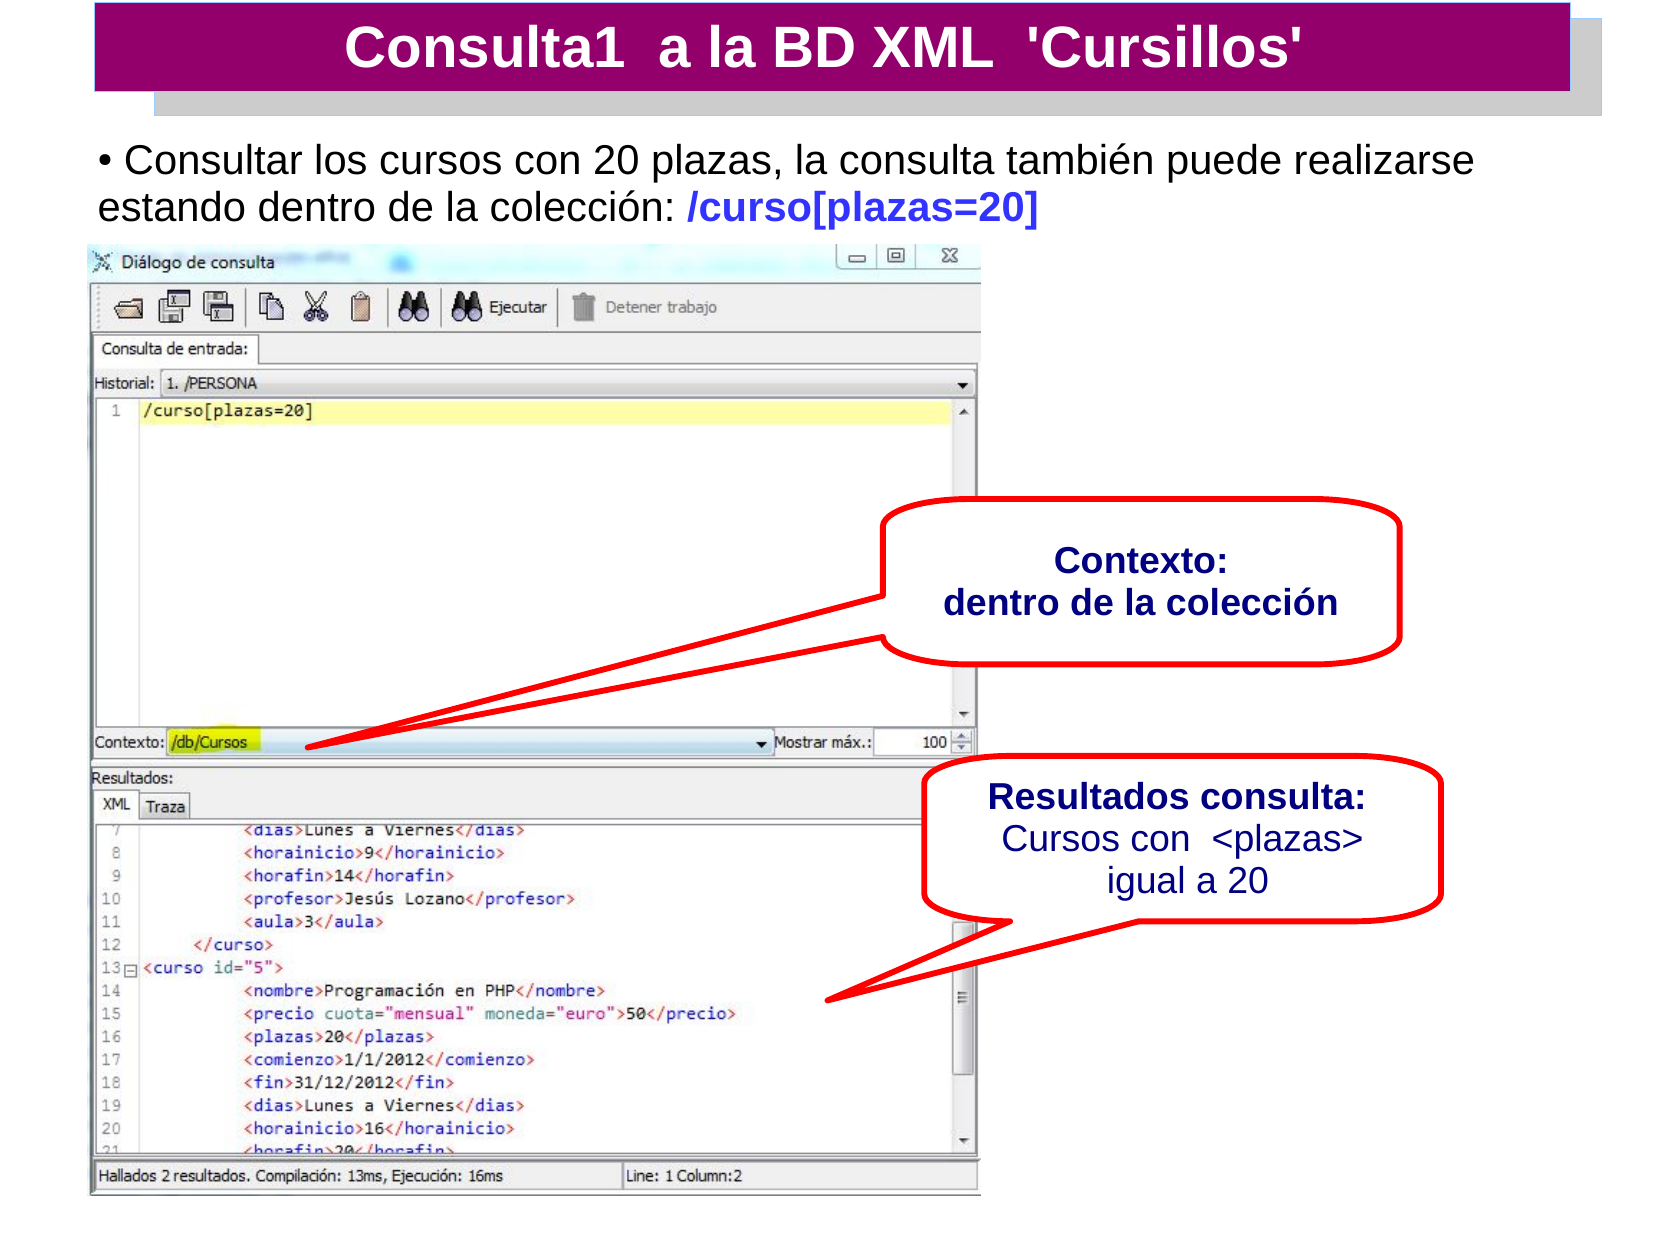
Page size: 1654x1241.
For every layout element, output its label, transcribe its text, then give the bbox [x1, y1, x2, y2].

text_box Contexto: dentro de la colección [307, 499, 1400, 748]
text_box [154, 18, 1602, 116]
picture [87, 244, 981, 1196]
text_box Consultar los cursos con 20 plazas, la consulta también puede realizarse estando dentro de la colección: /curso[plazas=20] [82, 129, 1620, 288]
text_box Resultados consulta: Cursos con <plazas> igual a 20 [827, 755, 1442, 1001]
text_box Consulta1 a la BD XML 'Cursillos' [94, 2, 1571, 92]
